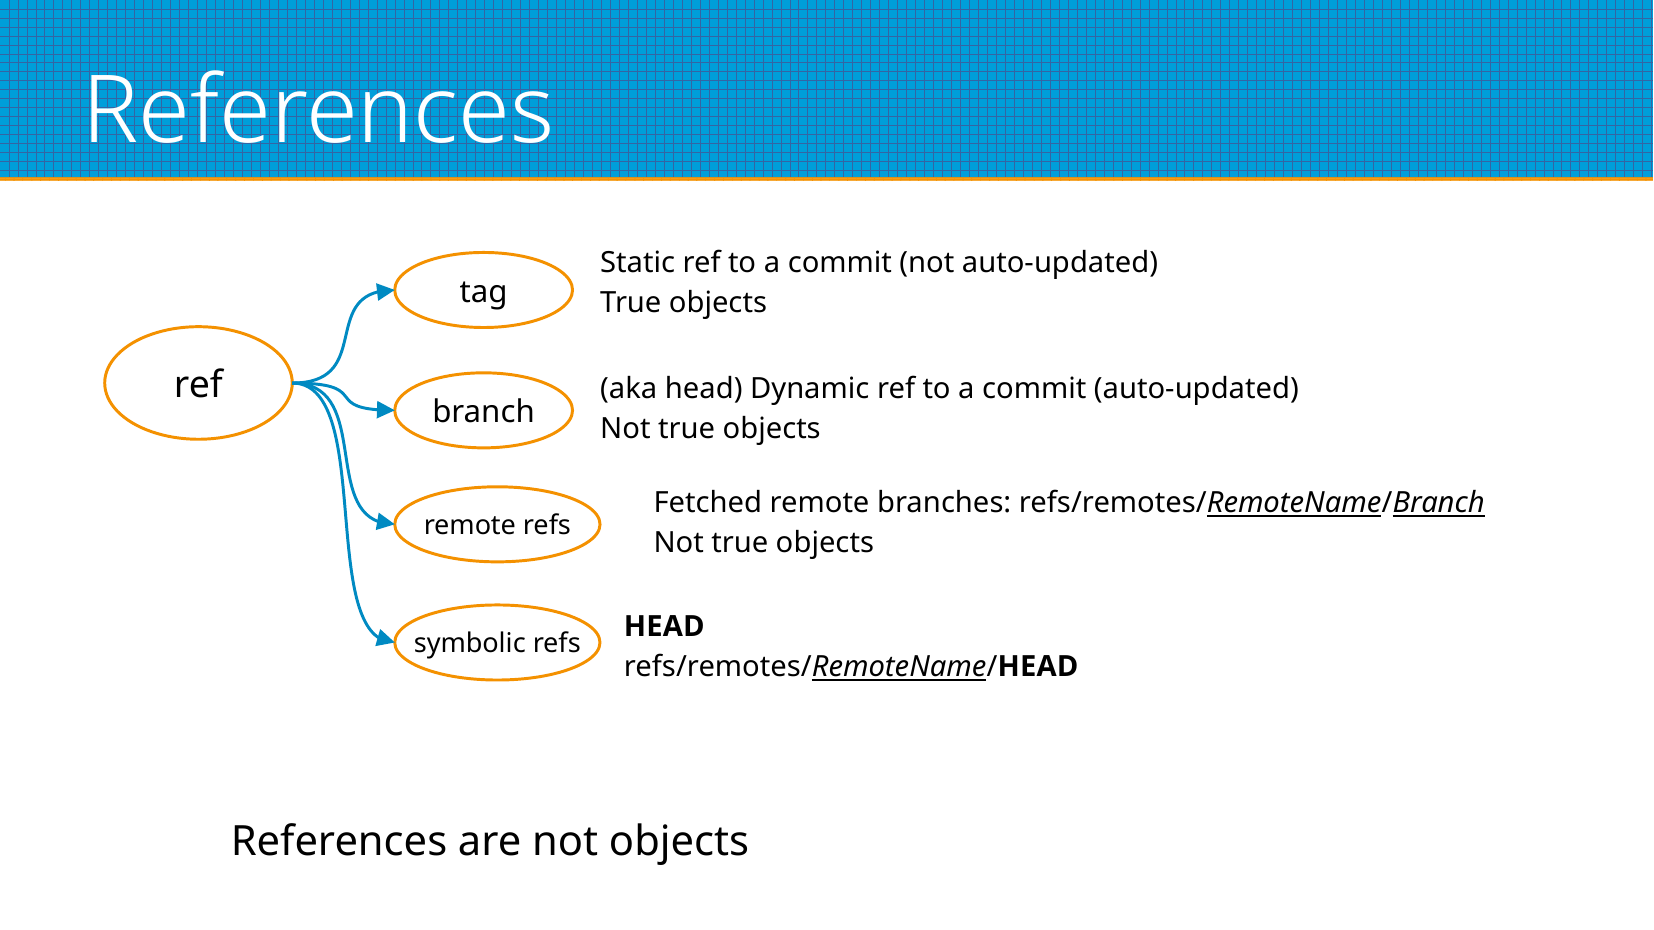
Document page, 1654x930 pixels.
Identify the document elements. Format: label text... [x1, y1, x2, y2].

text_box remote refs [394, 486, 601, 562]
text_box tag [394, 252, 573, 328]
text_box ref [104, 326, 293, 440]
text_box Static ref to a commit (not auto-updated) True objects [594, 235, 1162, 327]
text_box symbolic refs [394, 604, 601, 681]
text_box References are not objects [225, 804, 976, 874]
text_box Fetched remote branches: refs/remotes/RemoteName/Branch Not true objects [647, 475, 1488, 567]
text_box (aka head) Dynamic ref to a commit (auto-updated) Not true objects [594, 361, 1302, 453]
text_box branch [394, 372, 573, 448]
text_box HEAD refs/remotes/RemoteName/HEAD [618, 599, 1083, 692]
title References [82, 14, 1571, 171]
